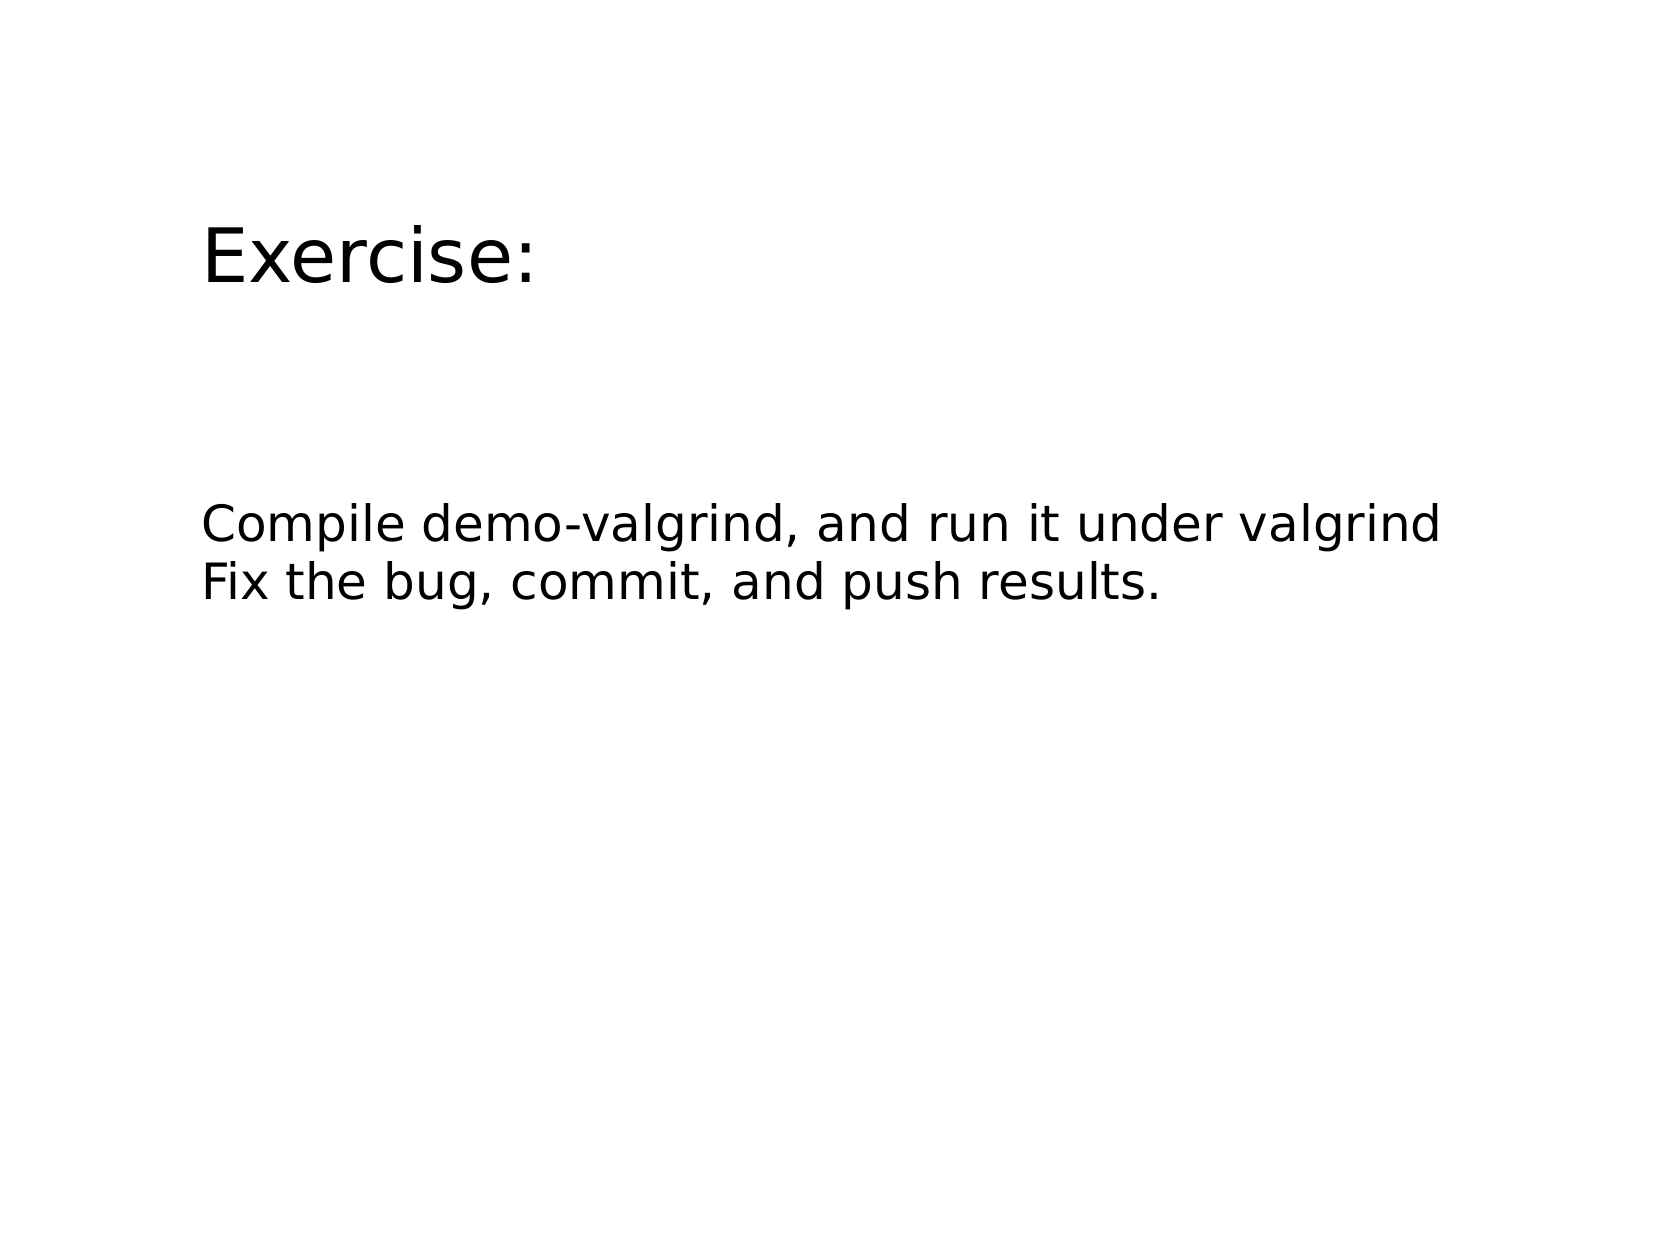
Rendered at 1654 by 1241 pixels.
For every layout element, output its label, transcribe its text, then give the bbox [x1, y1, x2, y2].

text_box Compile demo-valgrind, and run it under valgrind Fix the bug, commit, and push results. [186, 487, 1459, 619]
text_box Exercise: [186, 205, 554, 308]
